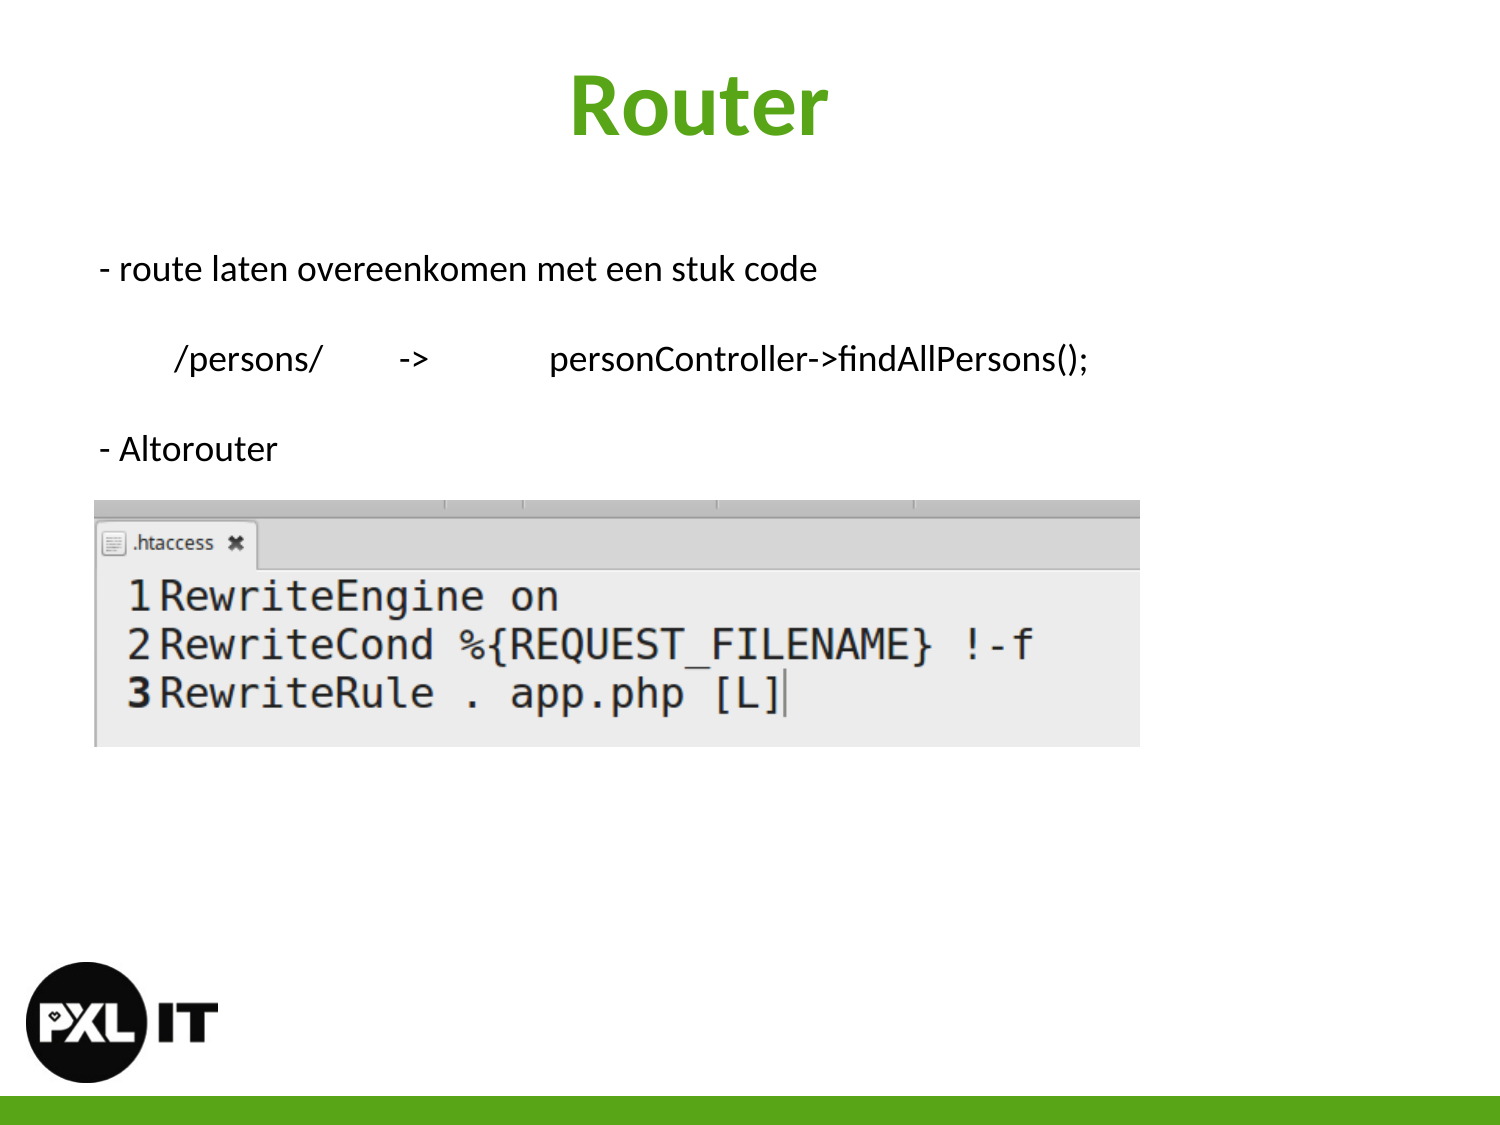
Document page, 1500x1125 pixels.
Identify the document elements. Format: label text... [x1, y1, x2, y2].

picture [26, 962, 218, 1083]
text_box - route laten overeenkomen met een stuk code /persons/ -> personController->findAllPersons(); - Altorouter .htaccess [84, 236, 1213, 567]
text_box Router [0, 36, 1443, 162]
picture [94, 500, 1140, 748]
